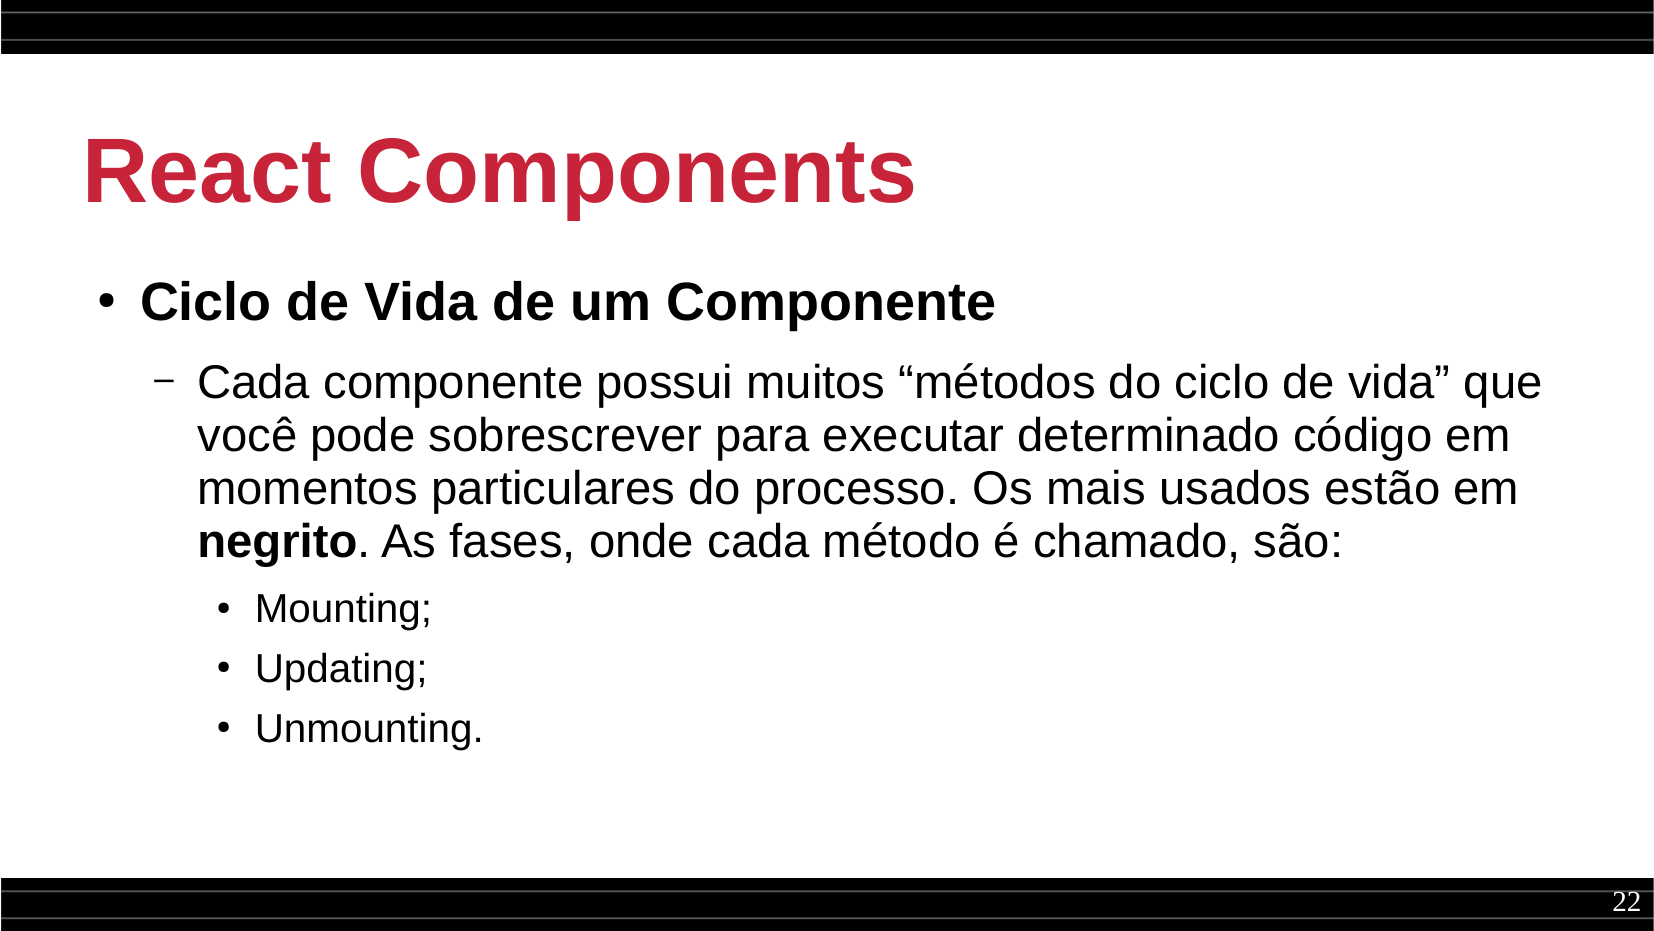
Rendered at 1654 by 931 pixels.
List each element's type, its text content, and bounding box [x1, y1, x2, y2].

picture [1, 0, 1654, 54]
picture [1, 878, 1654, 931]
list Ciclo de Vida de um Componente Cada componente possui muitos “métodos do ciclo de vida” que você pode sobrescrever para executar determinado código em momentos particulares do processo. Os mais usados estão em negrito. As fases, onde cada método é chamado, são: Mounting; Updating; Unmounting. [82, 271, 1571, 758]
title React Components [82, 92, 1571, 249]
